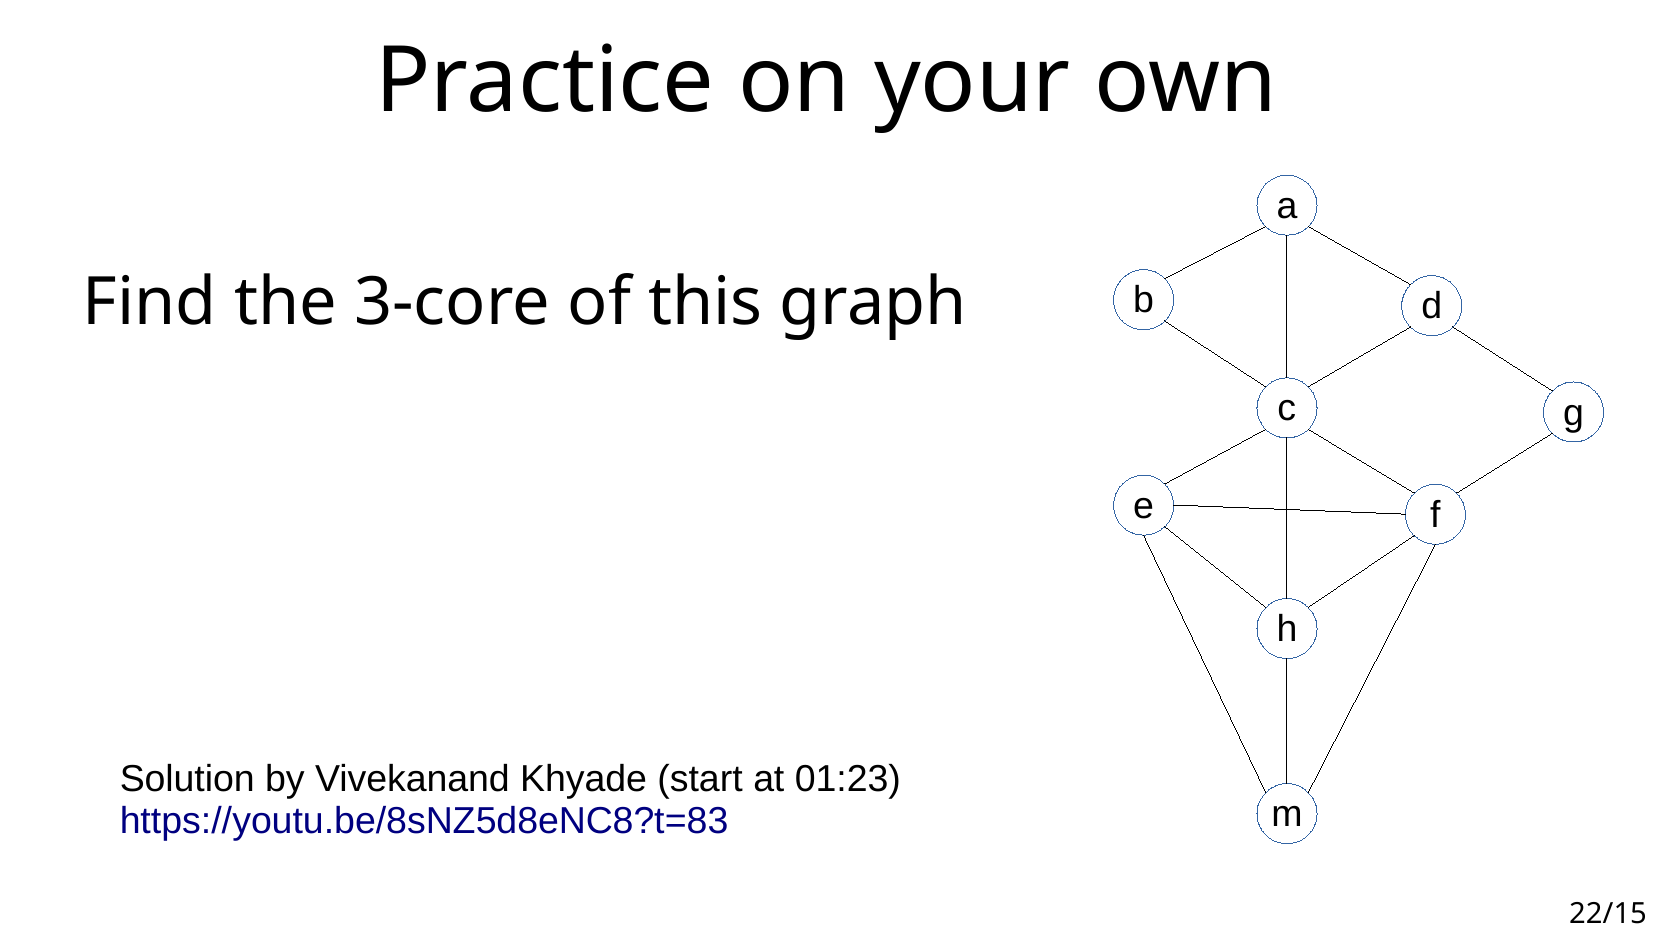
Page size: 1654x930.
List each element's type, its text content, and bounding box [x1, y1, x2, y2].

list Find the 3-core of this graph [82, 252, 1021, 793]
text_box b [1113, 269, 1174, 330]
text_box h [1256, 598, 1318, 659]
text_box g [1543, 381, 1604, 442]
text_box e [1113, 475, 1174, 536]
text_box m [1256, 783, 1318, 844]
text_box f [1405, 484, 1466, 545]
title Practice on your own [82, 1, 1571, 151]
text_box Solution by Vivekanand Khyade (start at 01:23) https://youtu.be/8sNZ5d8eNC8?t=83 [105, 750, 1051, 897]
text_box a [1256, 175, 1318, 236]
text_box d [1401, 275, 1462, 336]
text_box c [1256, 377, 1318, 438]
